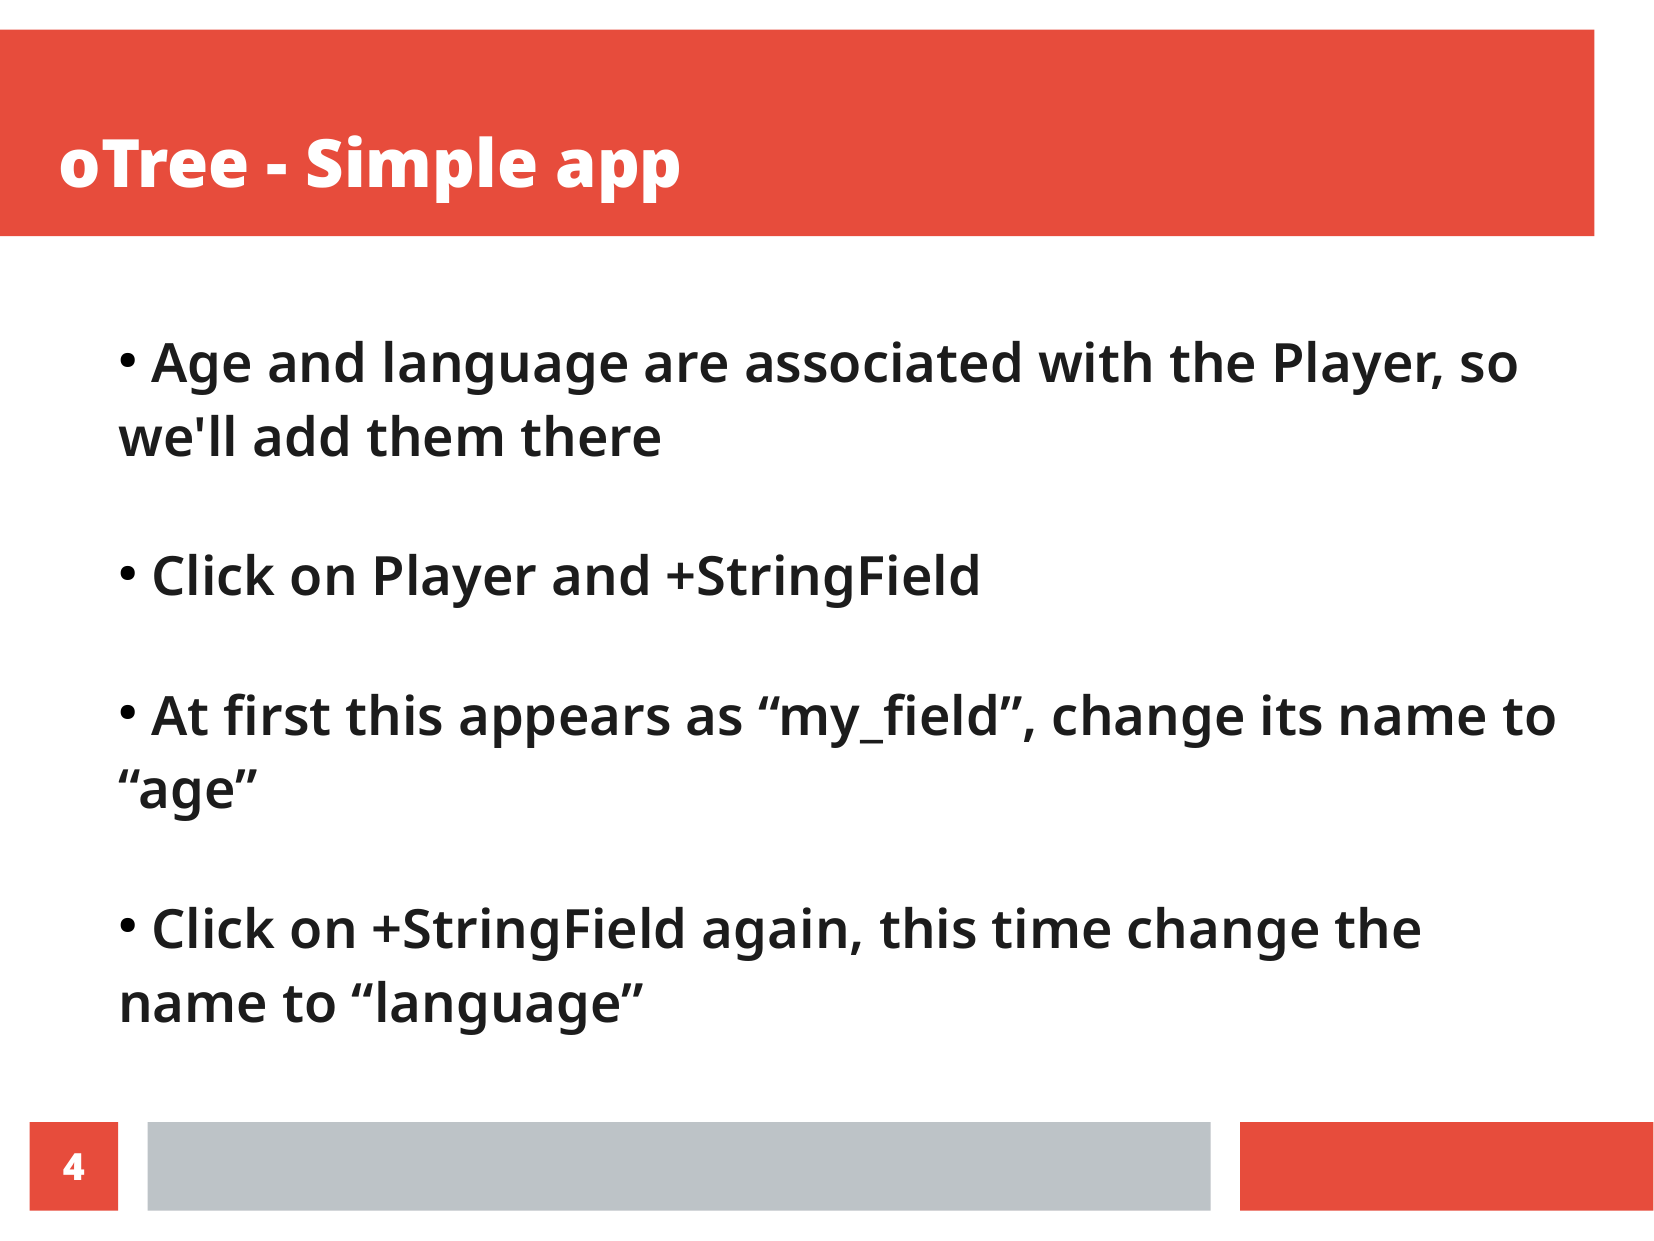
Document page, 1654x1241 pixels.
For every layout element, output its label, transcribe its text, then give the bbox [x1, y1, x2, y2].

title oTree - Simple app [59, 59, 1595, 207]
list Age and language are associated with the Player, so we'll add them there Click on Player and +StringField At first this appears as “my_field”, change its name to “age” Click on +StringField again, this time change the name to “language” [59, 324, 1565, 1093]
